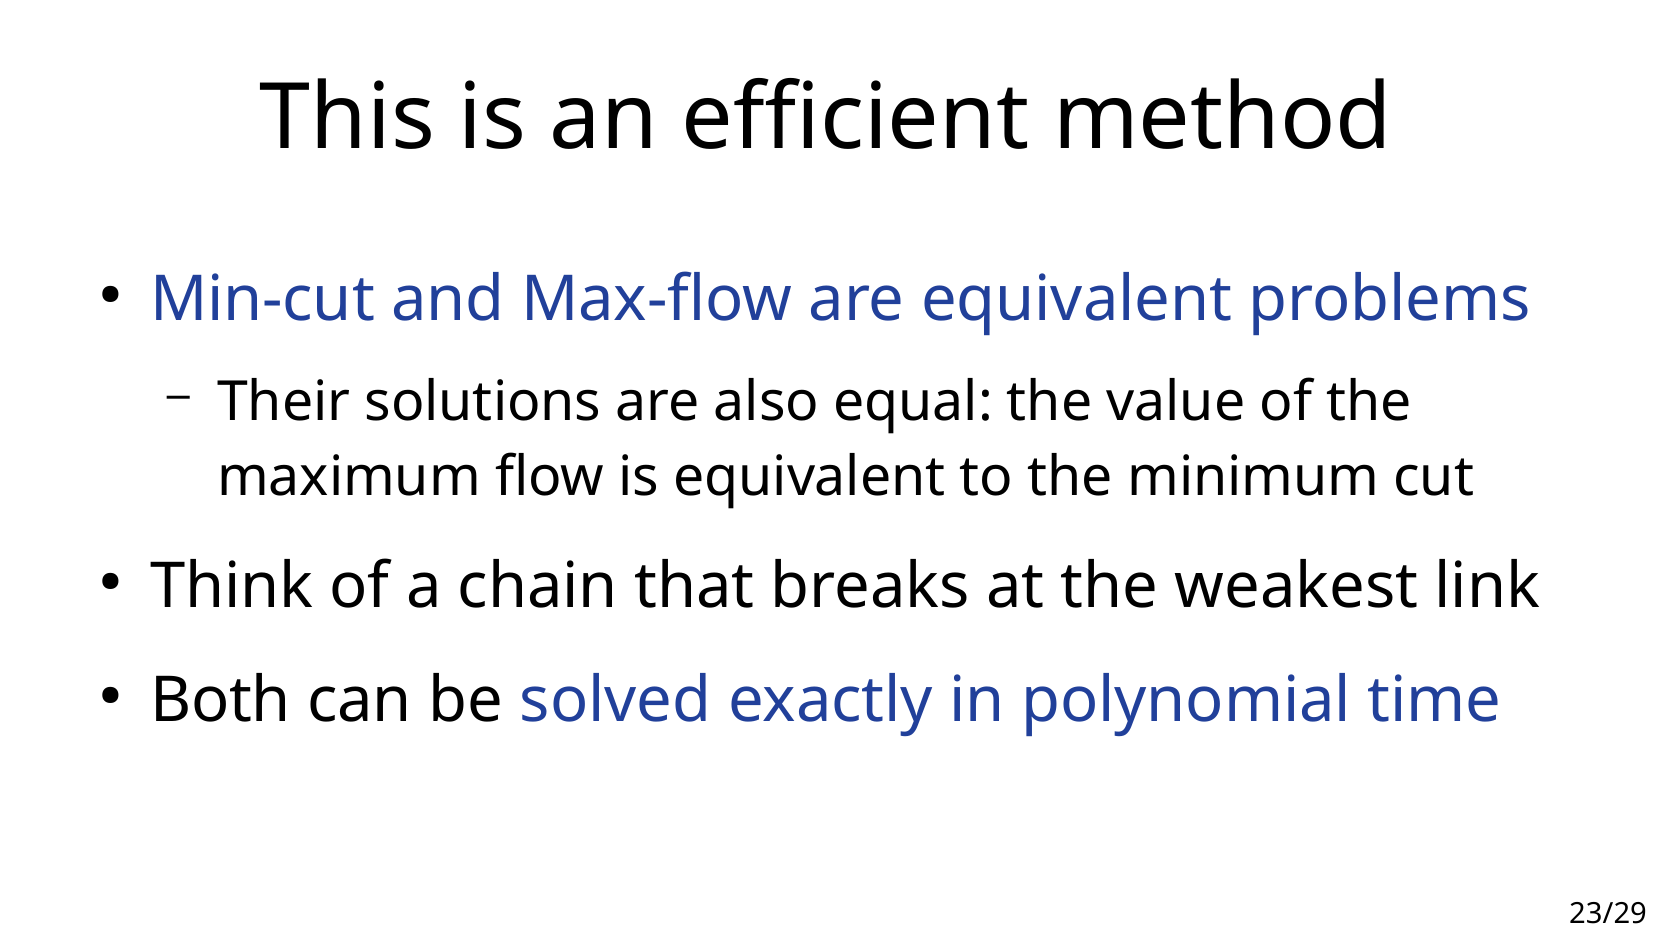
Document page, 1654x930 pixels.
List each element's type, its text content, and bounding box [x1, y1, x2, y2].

title This is an efficient method [82, 1, 1571, 225]
list Min-cut and Max-flow are equivalent problems Their solutions are also equal: the value of the maximum flow is equivalent to the minimum cut Think of a chain that breaks at the weakest link Both can be solved exactly in polynomial time [82, 252, 1571, 793]
